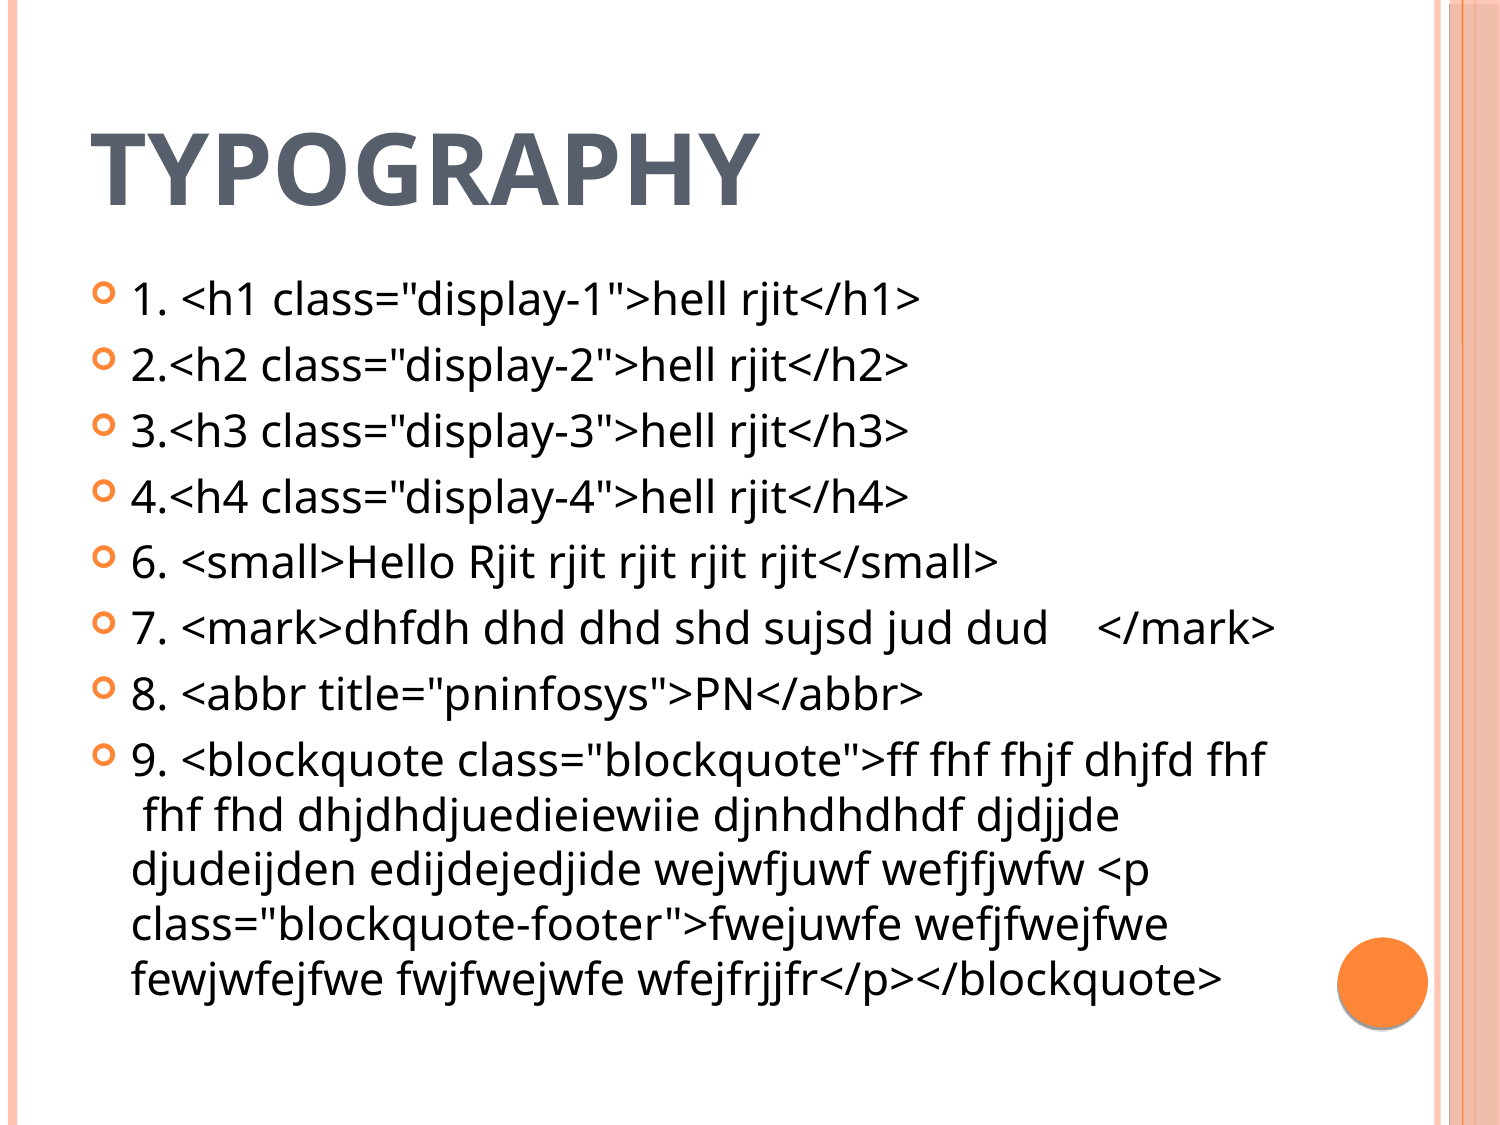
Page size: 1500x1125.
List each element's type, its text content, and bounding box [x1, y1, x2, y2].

list 1. <h1 class="display-1">hell rjit</h1> 2.<h2 class="display-2">hell rjit</h2> 3.<h3 class="display-3">hell rjit</h3> 4.<h4 class="display-4">hell rjit</h4> 6. <small>Hello Rjit rjit rjit rjit rjit</small> 7. <mark>dhfdh dhd dhd shd sujsd jud dud </mark> 8. <abbr title="pninfosys">PN</abbr> 9. <blockquote class="blockquote">ff fhf fhjf dhjfd fhf fhf fhd dhjdhdjuedieiewiie djnhdhdhdf djdjjde djudeijden edijdejedjide wejwfjuwf wefjfjwfw <p class="blockquote-footer">fwejuwfe wefjfwejfwe fewjwfejfwe fwjfwejwfe wfejfrjjfr</p></blockquote> [75, 262, 1300, 1062]
title Typography [75, 45, 1300, 233]
